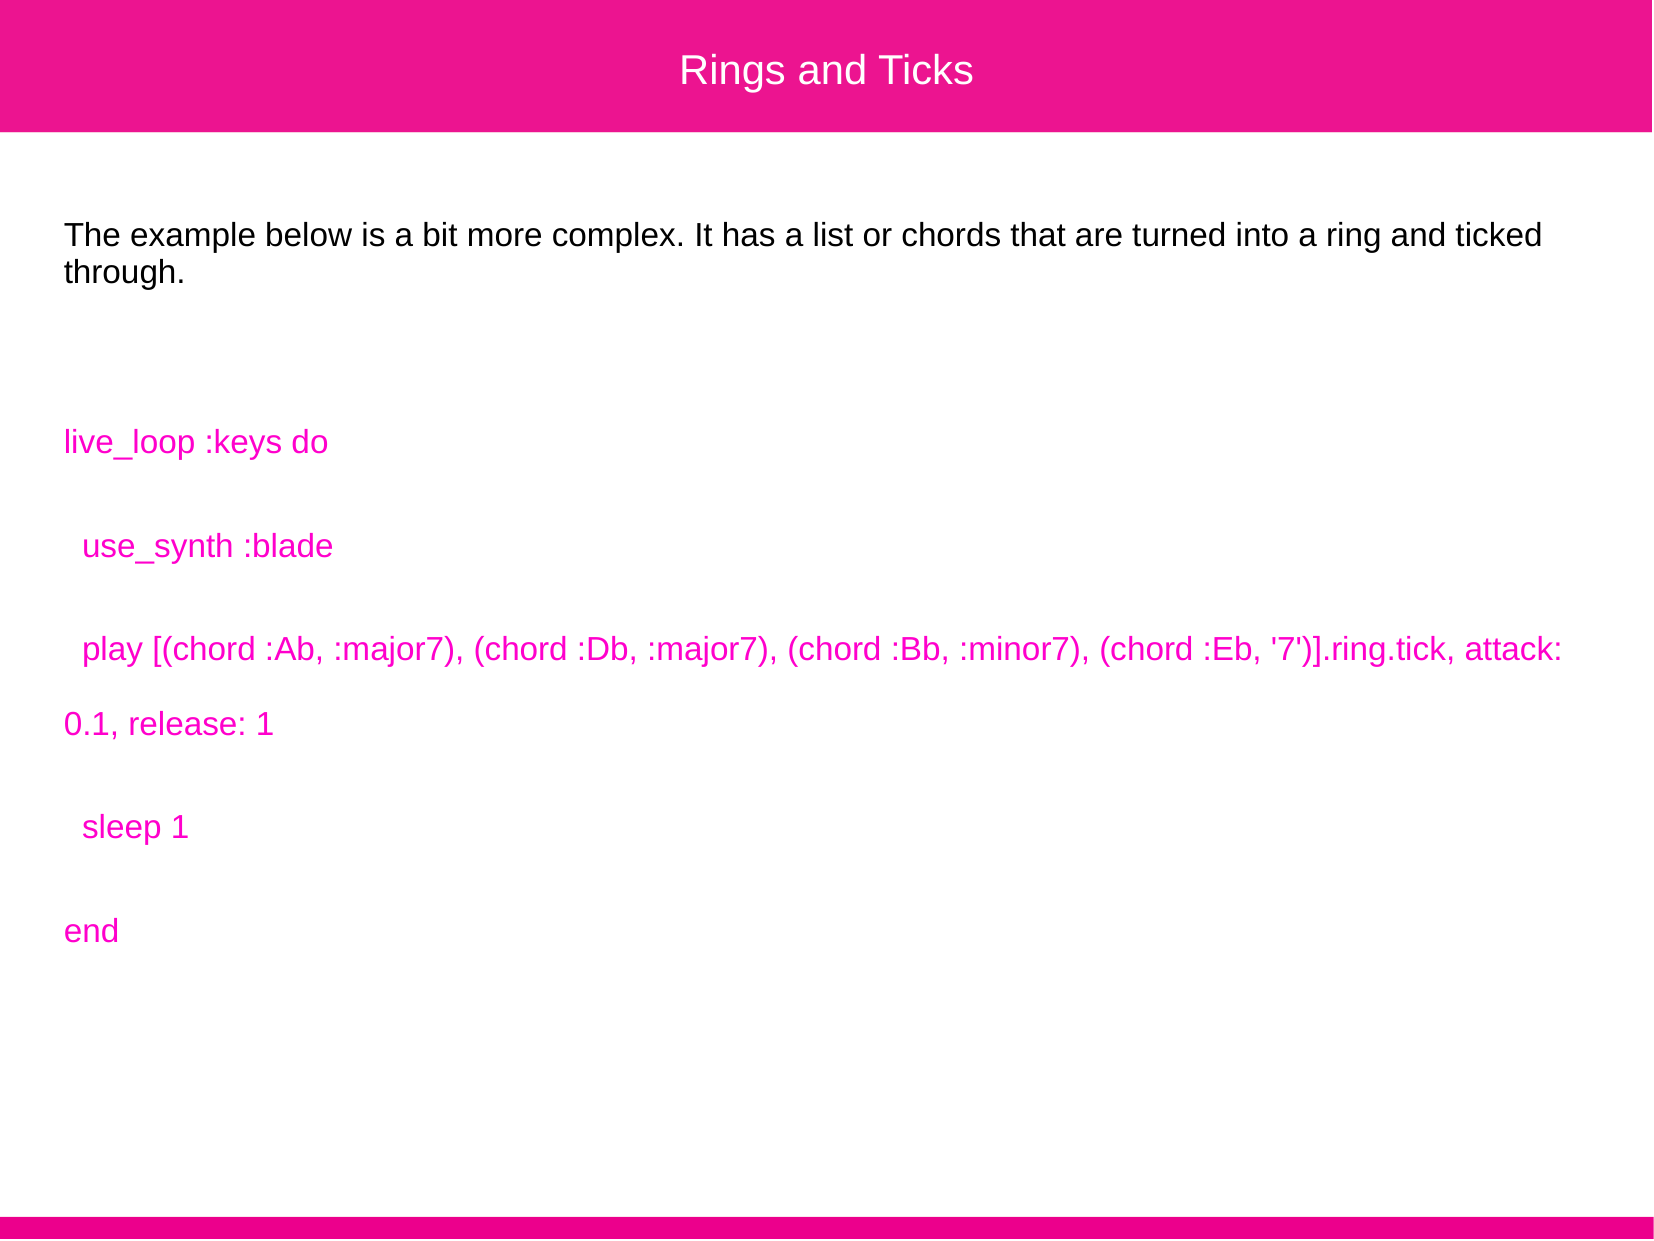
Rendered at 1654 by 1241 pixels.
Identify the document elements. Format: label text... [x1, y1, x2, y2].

picture [0, 0, 1654, 1241]
list The example below is a bit more complex. It has a list or chords that are turned into a ring and ticked through. live_loop :keys do use_synth :blade play [(chord :Ab, :major7), (chord :Db, :major7), (chord :Bb, :minor7), (chord :Eb, '7')].ring.tick, attack: 0.1, release: 1 sleep 1 end [63, 150, 1594, 1201]
title Rings and Ticks [82, 46, 1571, 94]
